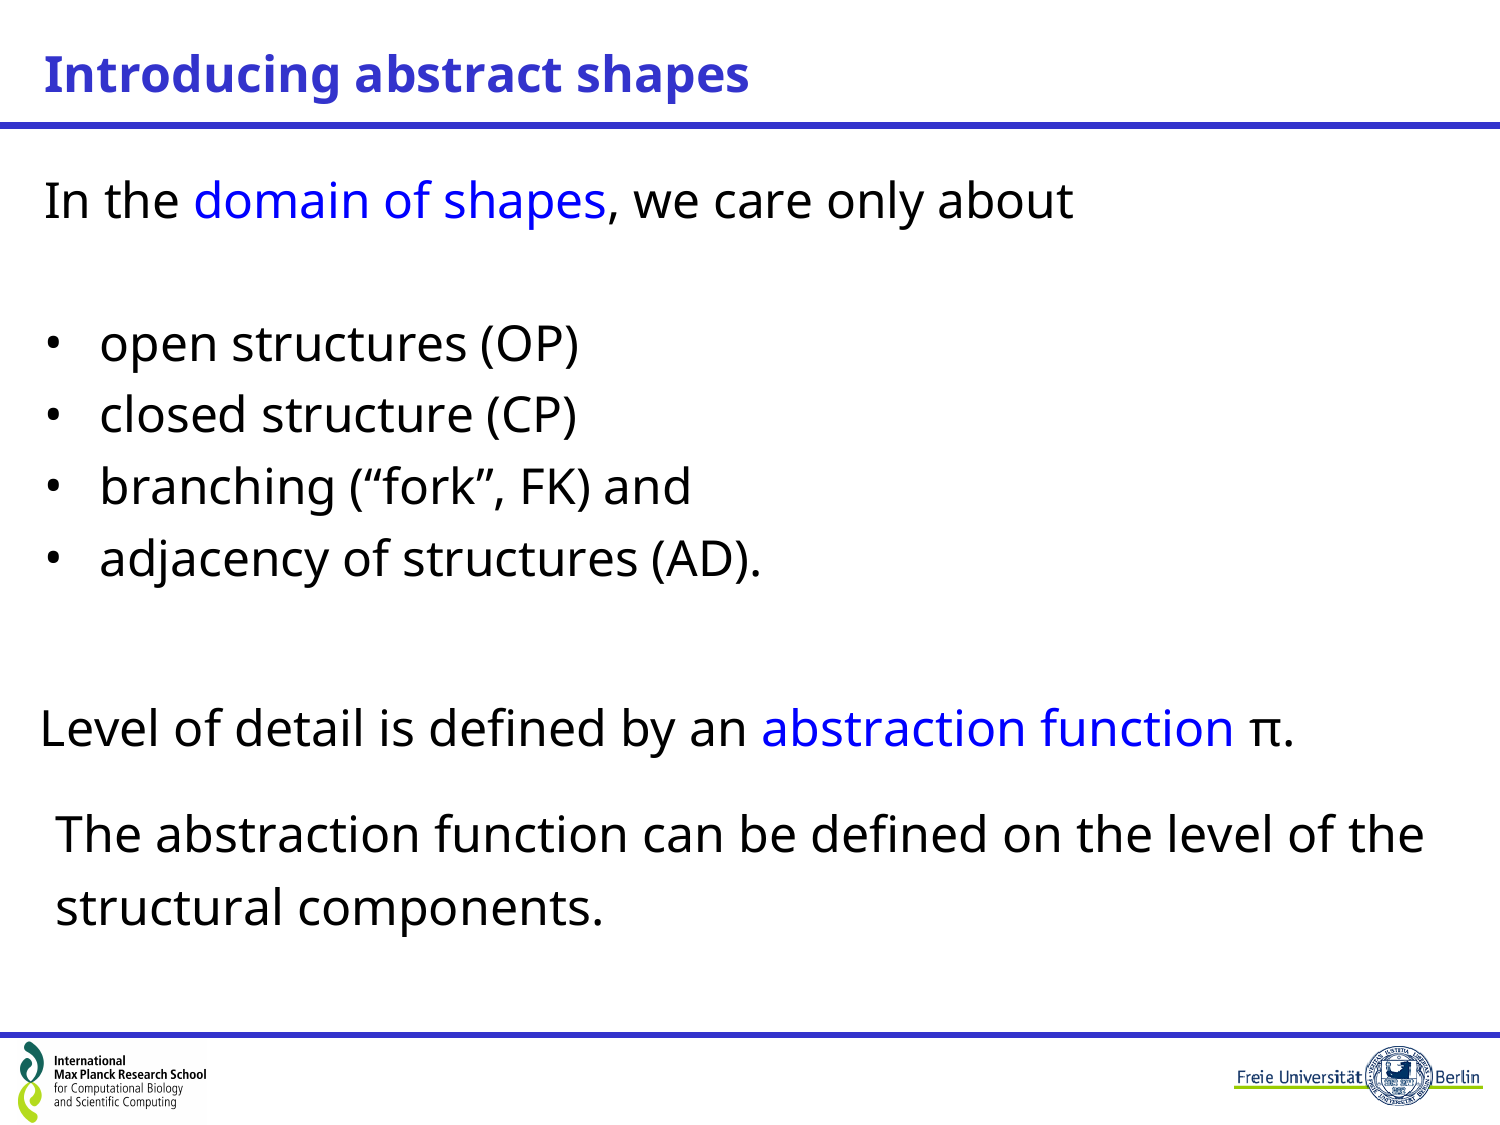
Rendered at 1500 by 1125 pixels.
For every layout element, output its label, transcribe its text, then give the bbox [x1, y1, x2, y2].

picture [17, 1039, 207, 1125]
text_box The abstraction function can be defined on the level of the structural components. [41, 795, 1471, 943]
text_box Level of detail is defined by an abstraction function π. [25, 688, 1311, 765]
list In the domain of shapes, we care only about open structures (OP) closed structure (CP) branching (“fork”, FK) and adjacency of structures (AD). [29, 160, 1500, 598]
title Introducing abstract shapes [29, 3, 1164, 142]
picture [1234, 1046, 1483, 1106]
